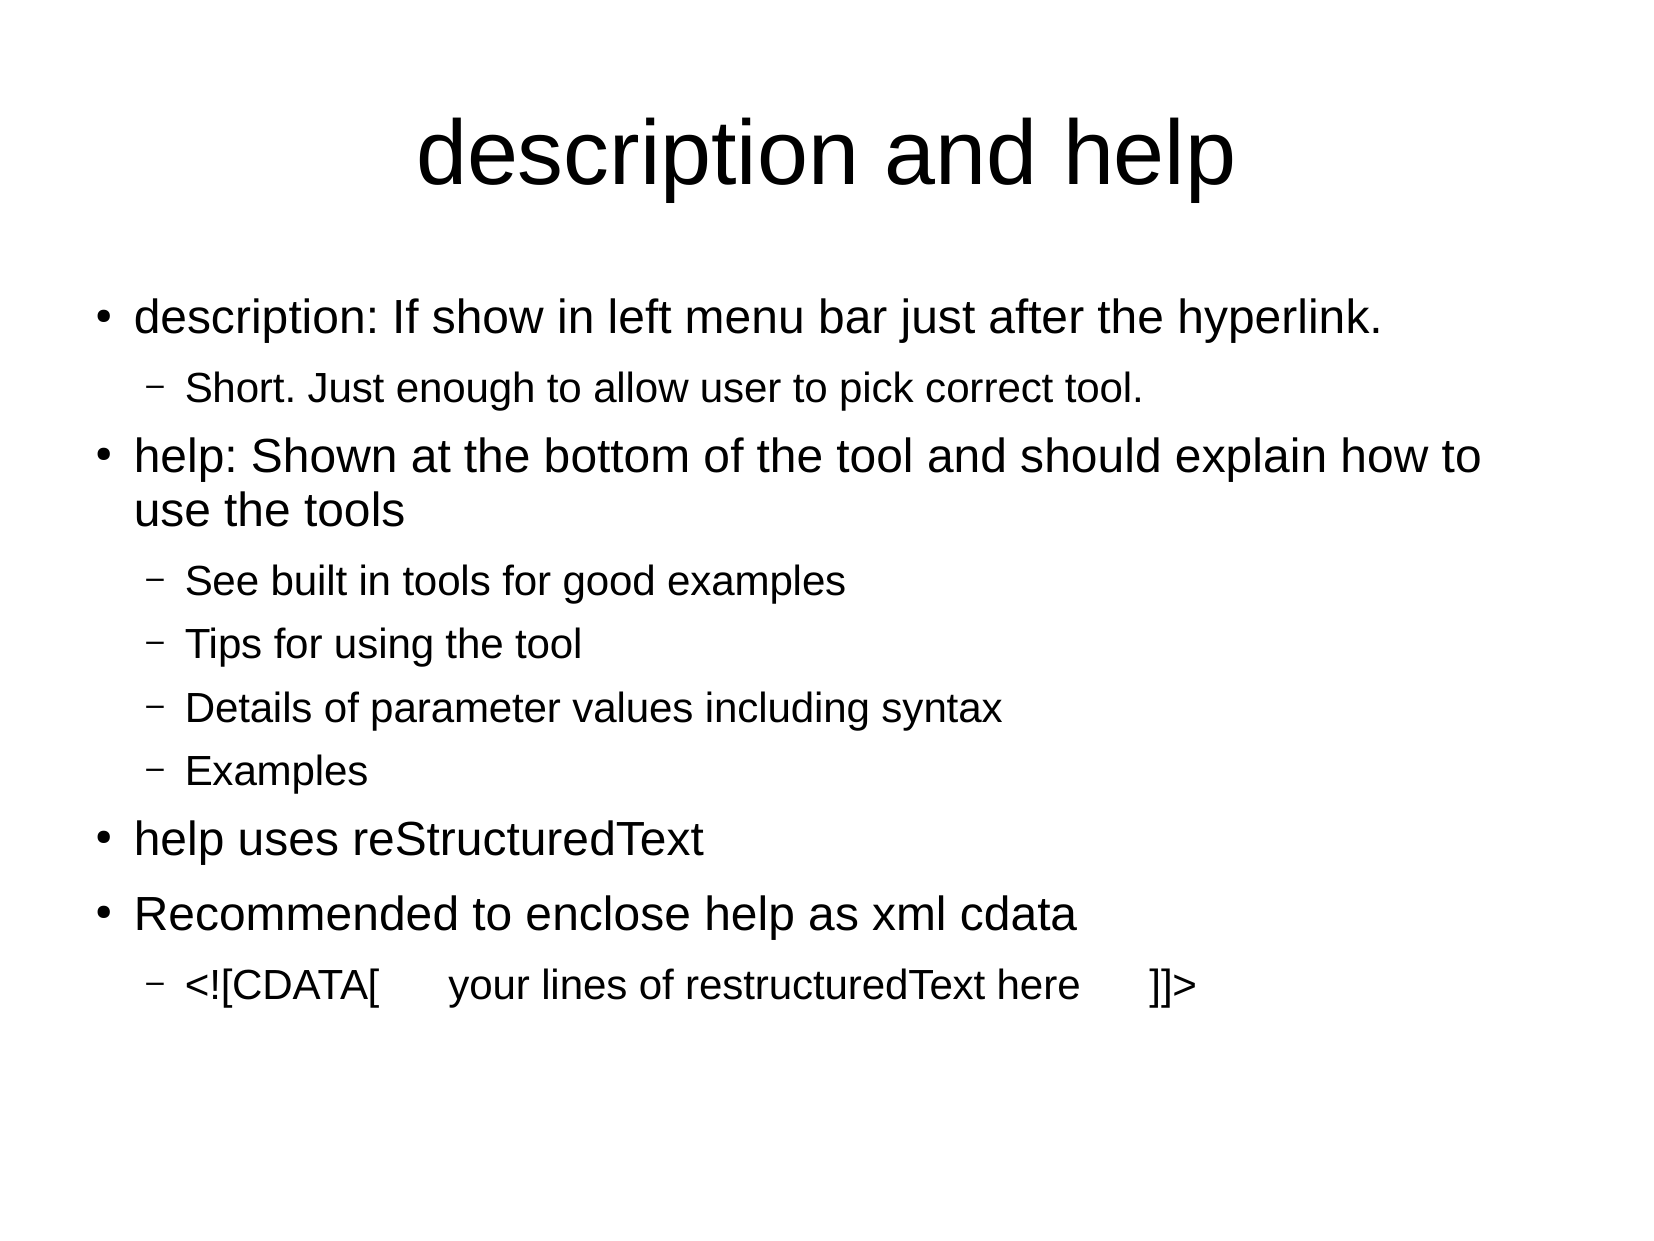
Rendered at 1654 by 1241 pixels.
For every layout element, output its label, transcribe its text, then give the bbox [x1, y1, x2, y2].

list description: If show in left menu bar just after the hyperlink. Short. Just enough to allow user to pick correct tool. help: Shown at the bottom of the tool and should explain how to use the tools See built in tools for good examples Tips for using the tool Details of parameter values including syntax Examples help uses reStructuredText Recommended to enclose help as xml cdata <![CDATA[ your lines of restructuredText here ]]> [82, 290, 1571, 1010]
title description and help [82, 49, 1571, 257]
